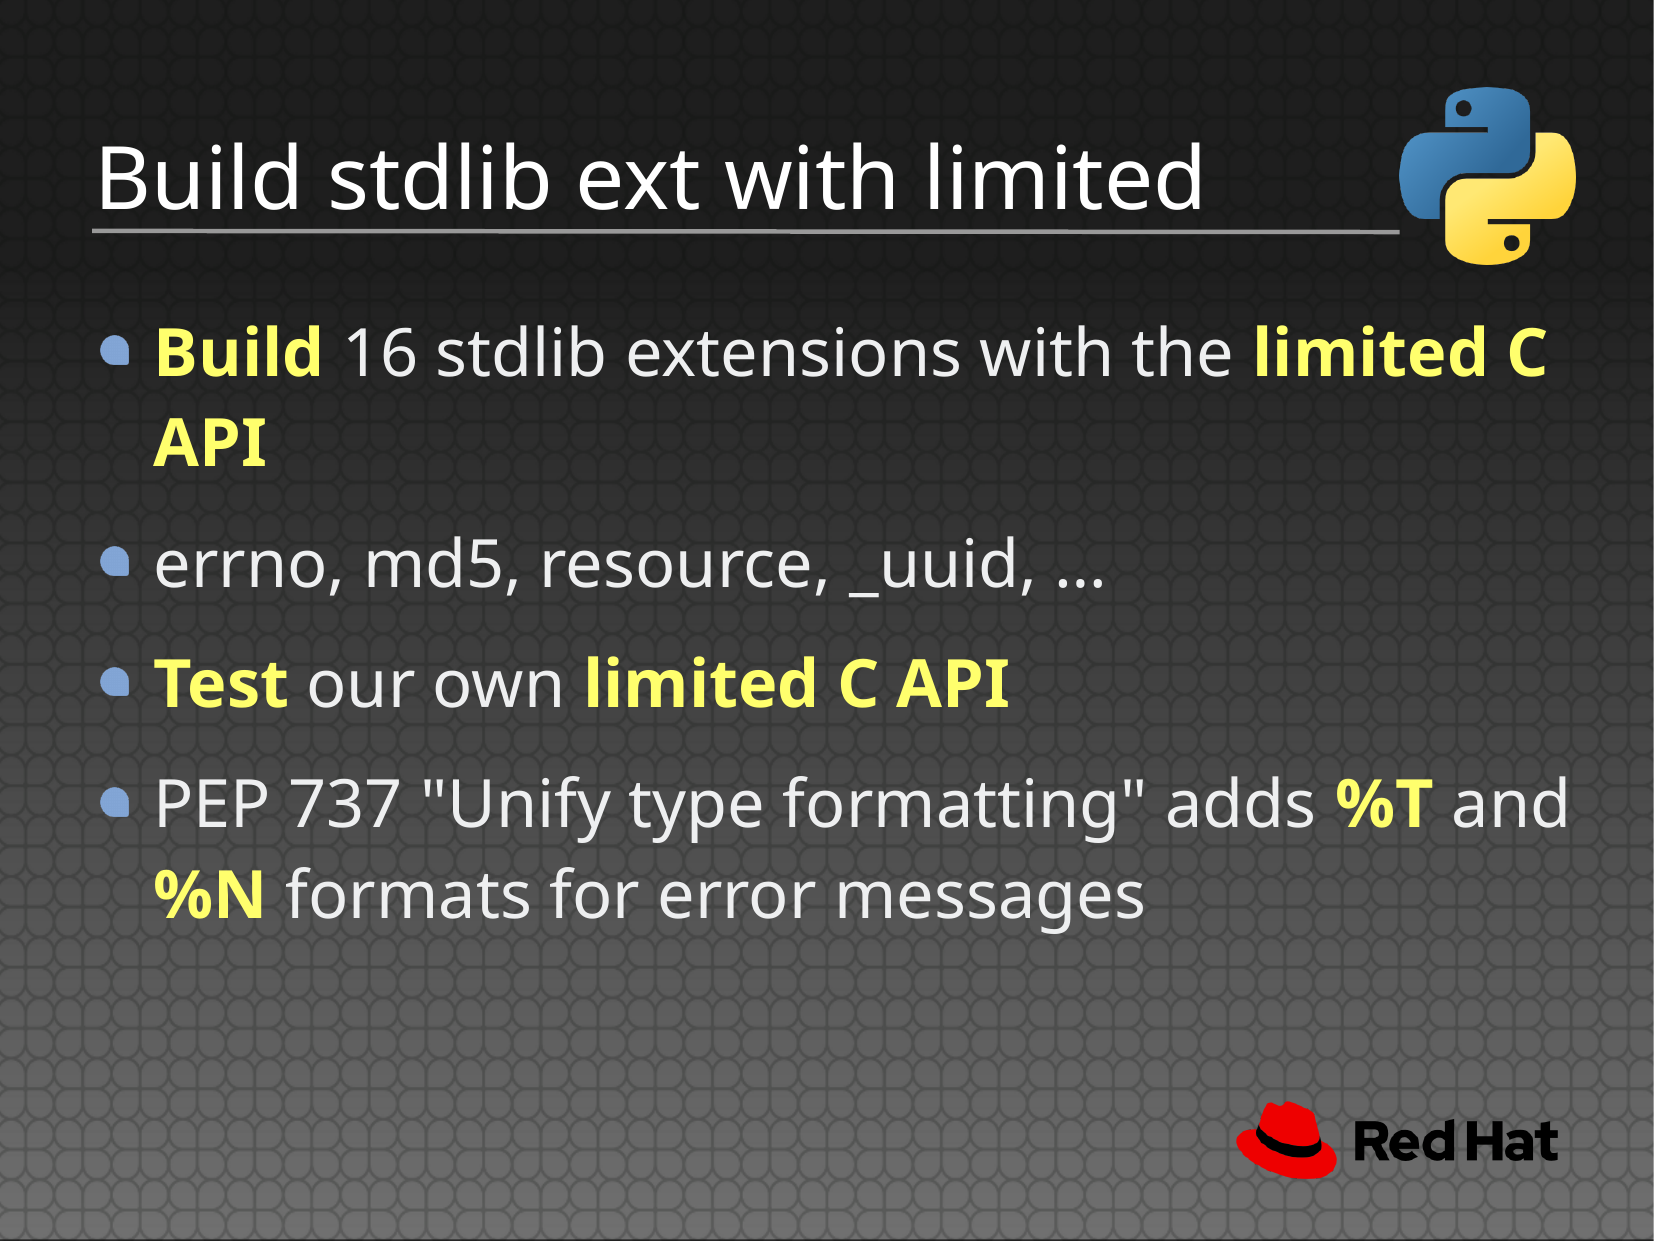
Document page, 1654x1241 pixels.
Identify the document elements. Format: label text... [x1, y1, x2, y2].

title Build stdlib ext with limited [94, 100, 1426, 251]
picture [0, 0, 1654, 1241]
list Build 16 stdlib extensions with the limited C API errno, md5, resource, _uuid, … Test our own limited C API PEP 737 "Unify type formatting" adds %T and %N formats for error messages [82, 304, 1629, 1045]
